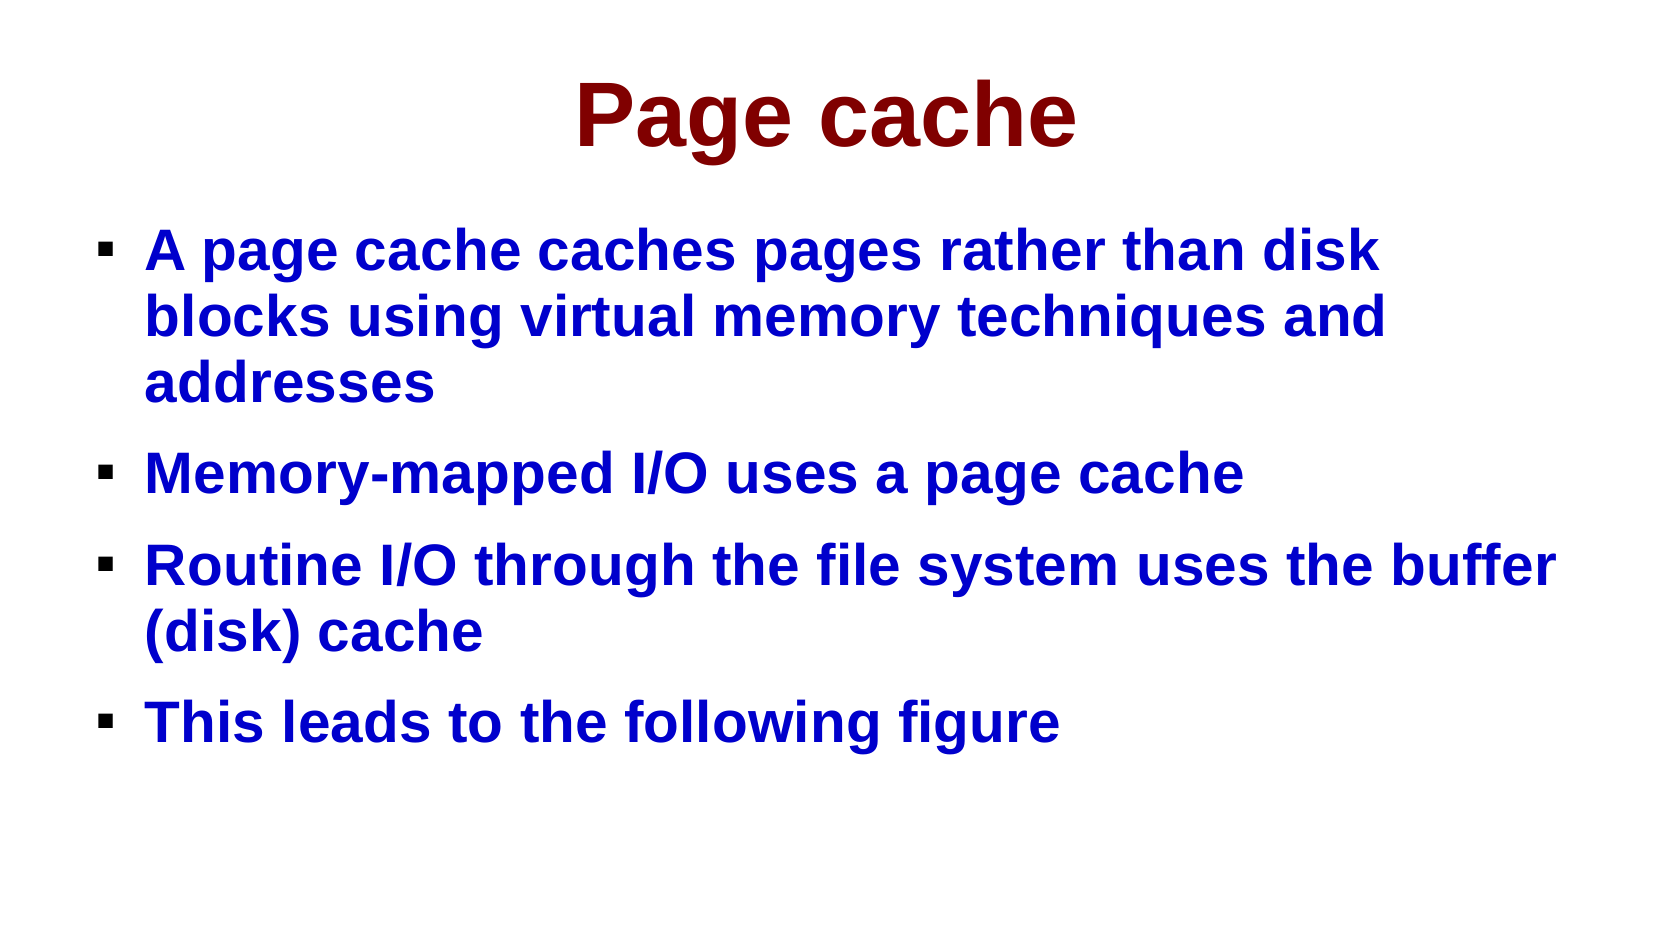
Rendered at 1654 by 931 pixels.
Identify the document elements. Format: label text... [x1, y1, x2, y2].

title Page cache [82, 37, 1571, 193]
list A page cache caches pages rather than disk blocks using virtual memory techniques and addresses Memory-mapped I/O uses a page cache Routine I/O through the file system uses the buffer (disk) cache This leads to the following figure [82, 217, 1571, 757]
